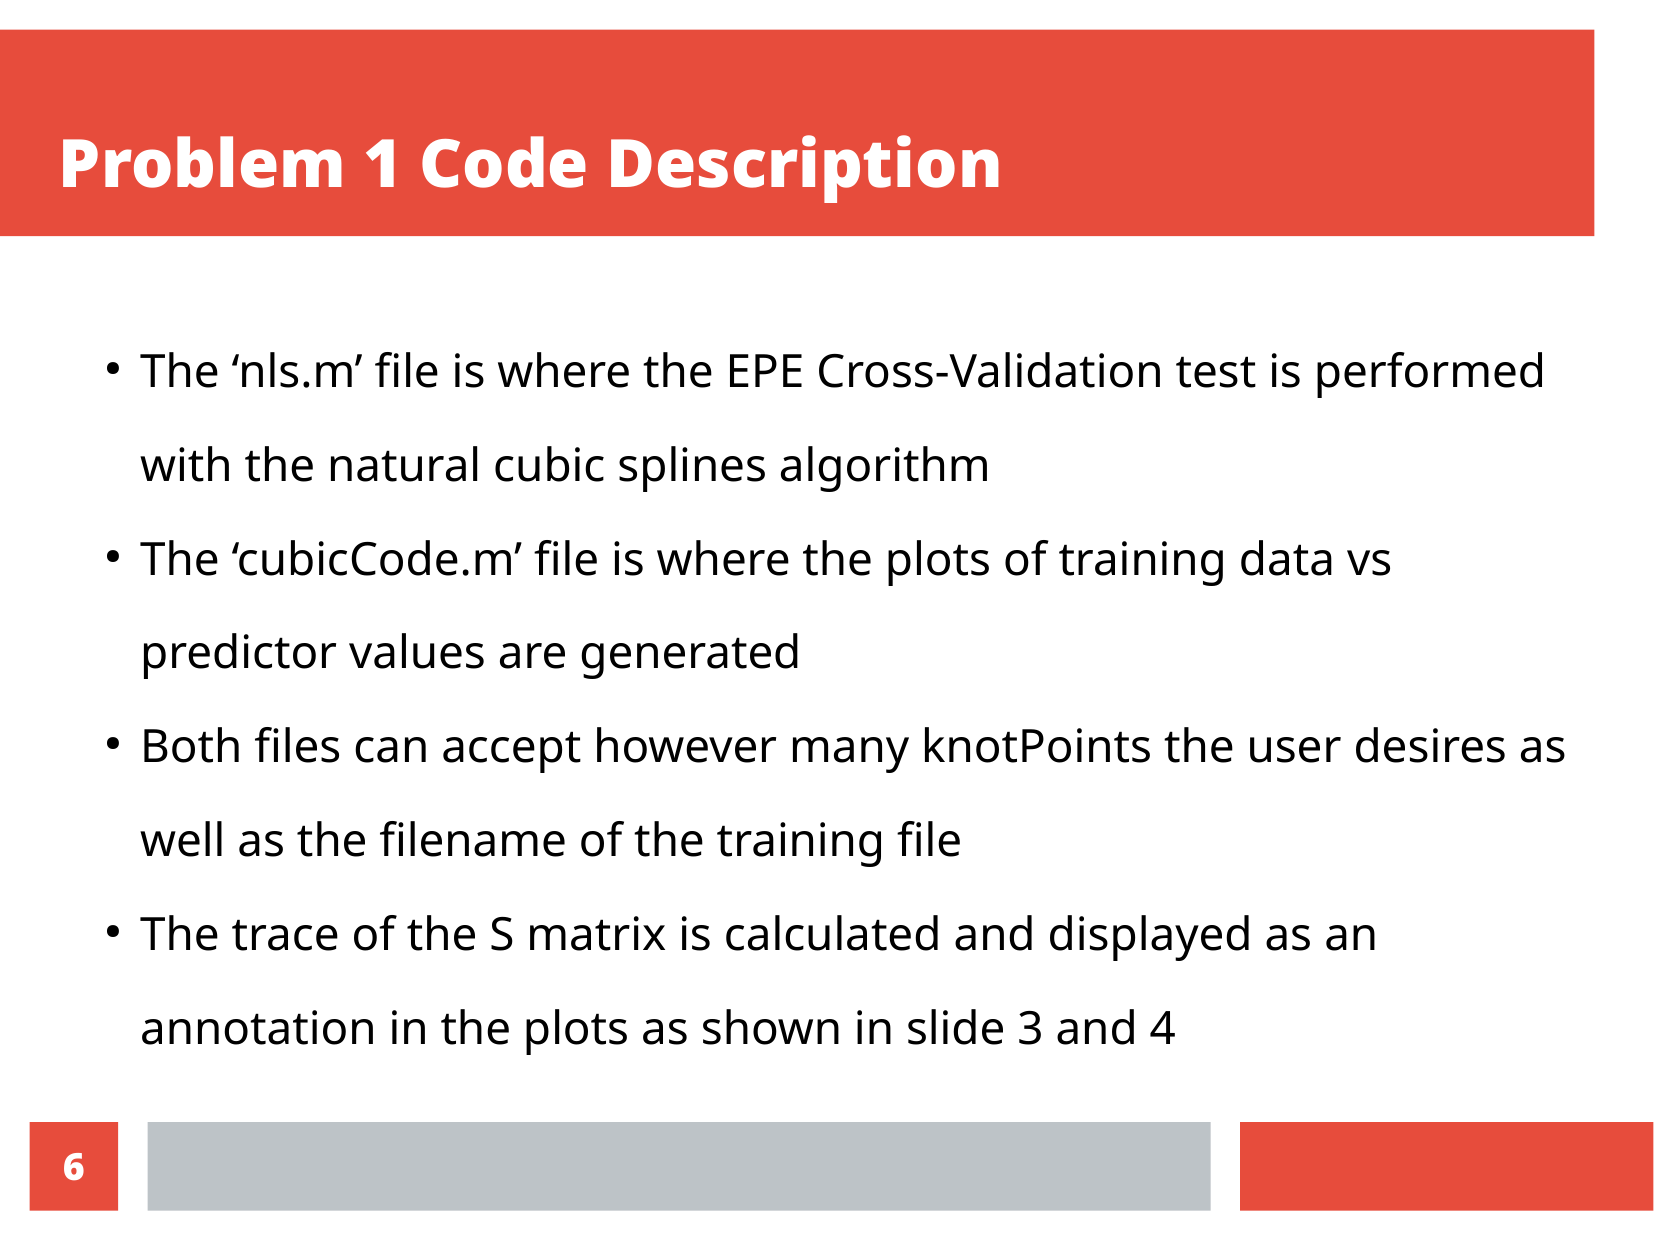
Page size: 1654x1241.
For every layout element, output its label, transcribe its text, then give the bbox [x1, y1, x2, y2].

title Problem 1 Code Description [59, 59, 1595, 207]
text_box The ‘nls.m’ file is where the EPE Cross-Validation test is performed with the natural cubic splines algorithm The ‘cubicCode.m’ file is where the plots of training data vs predictor values are generated Both files can accept however many knotPoints the user desires as well as the filename of the training file The trace of the S matrix is calculated and displayed as an annotation in the plots as shown in slide 3 and 4 [90, 300, 1591, 955]
